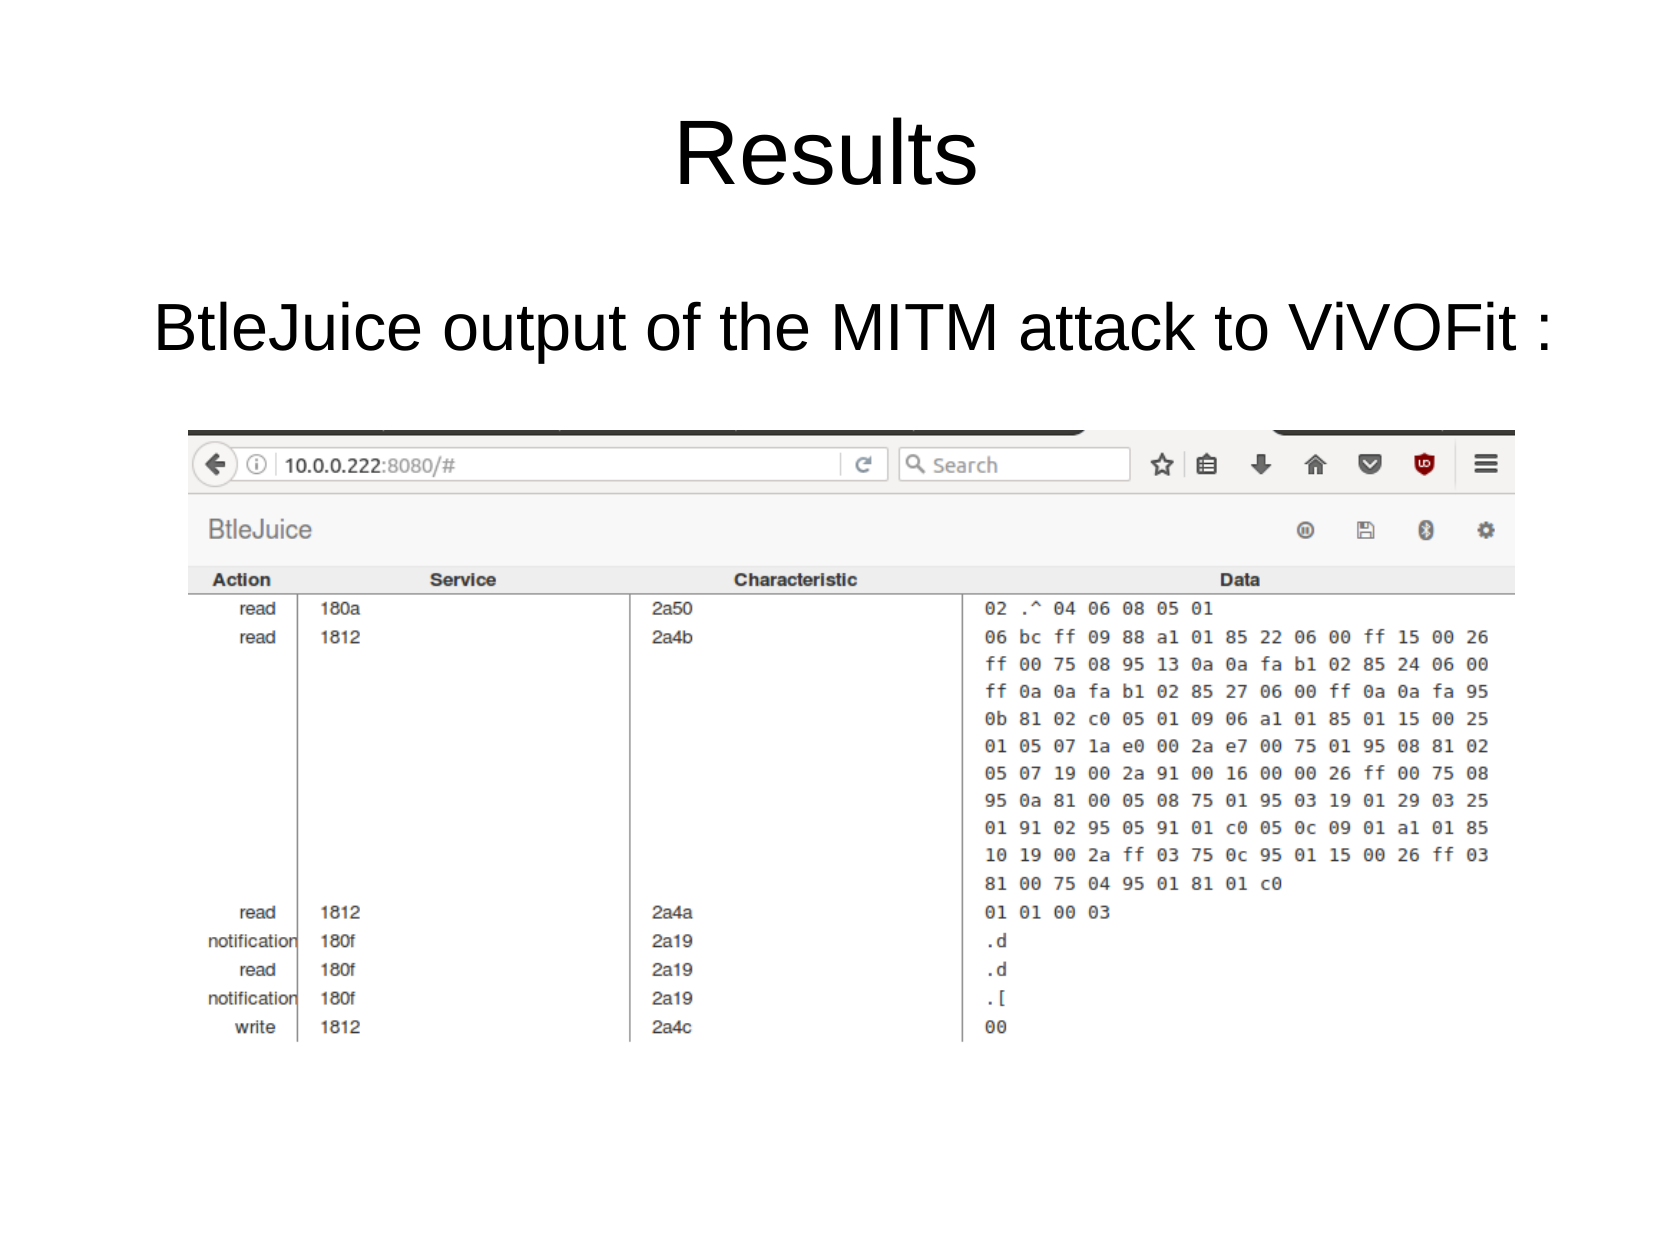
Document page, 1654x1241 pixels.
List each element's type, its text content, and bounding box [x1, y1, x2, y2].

title Results [82, 49, 1571, 257]
list BtleJuice output of the MITM attack to ViVOFit : [82, 290, 1571, 1010]
picture [188, 430, 1516, 1066]
